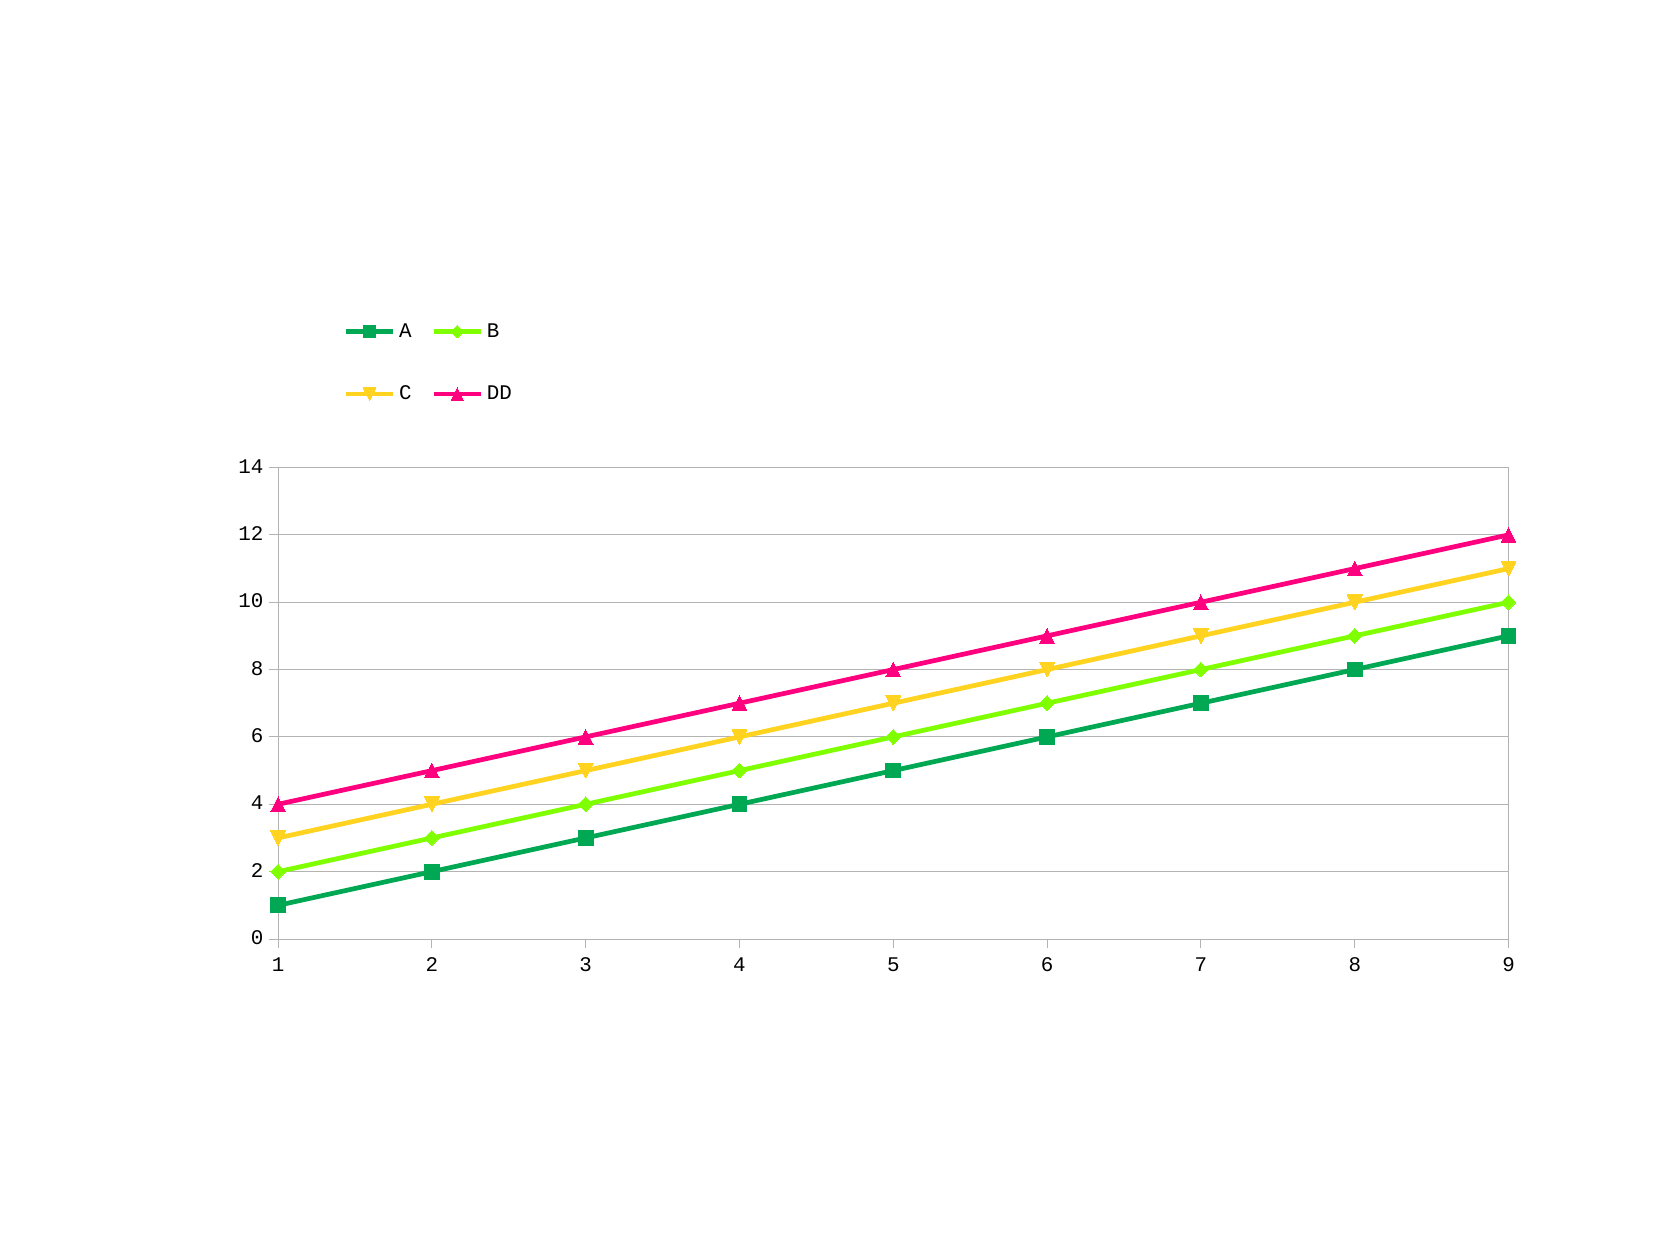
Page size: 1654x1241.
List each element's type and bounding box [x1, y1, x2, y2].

chart [214, 248, 1560, 1005]
